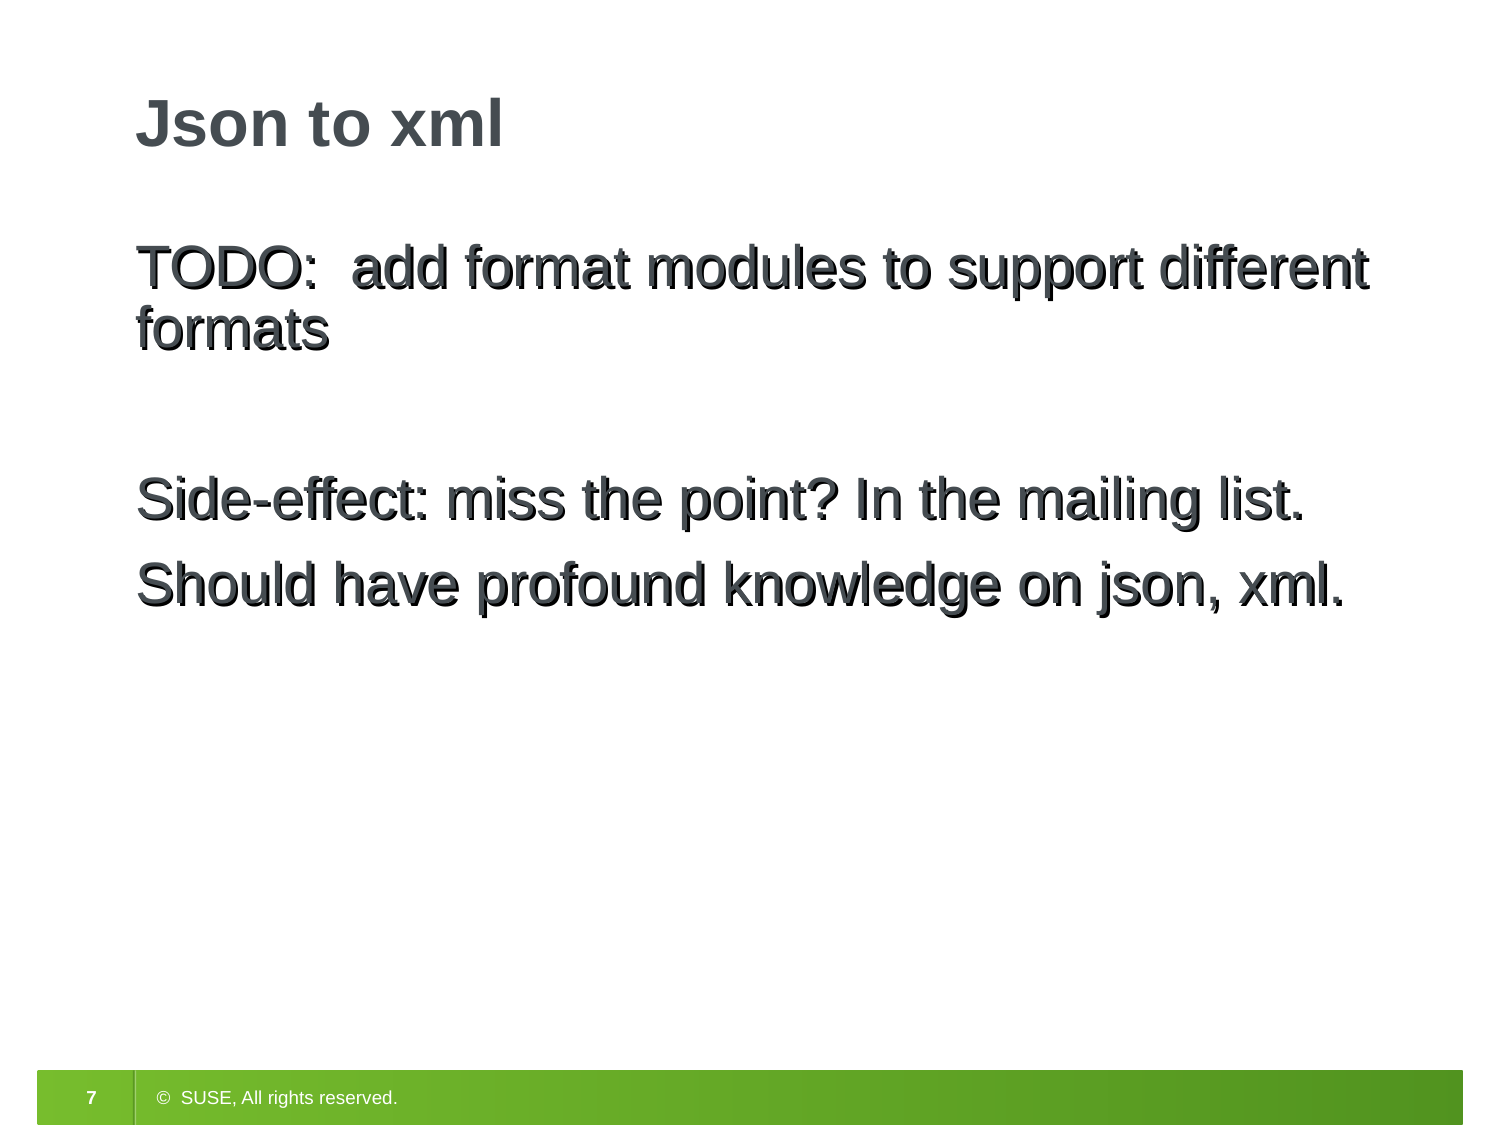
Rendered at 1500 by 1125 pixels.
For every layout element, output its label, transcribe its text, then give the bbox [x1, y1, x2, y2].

list TODO: add format modules to support different formats Side-effect: miss the point? In the mailing list. Should have profound knowledge on json, xml. [135, 238, 1372, 982]
title Json to xml [135, 41, 1372, 204]
